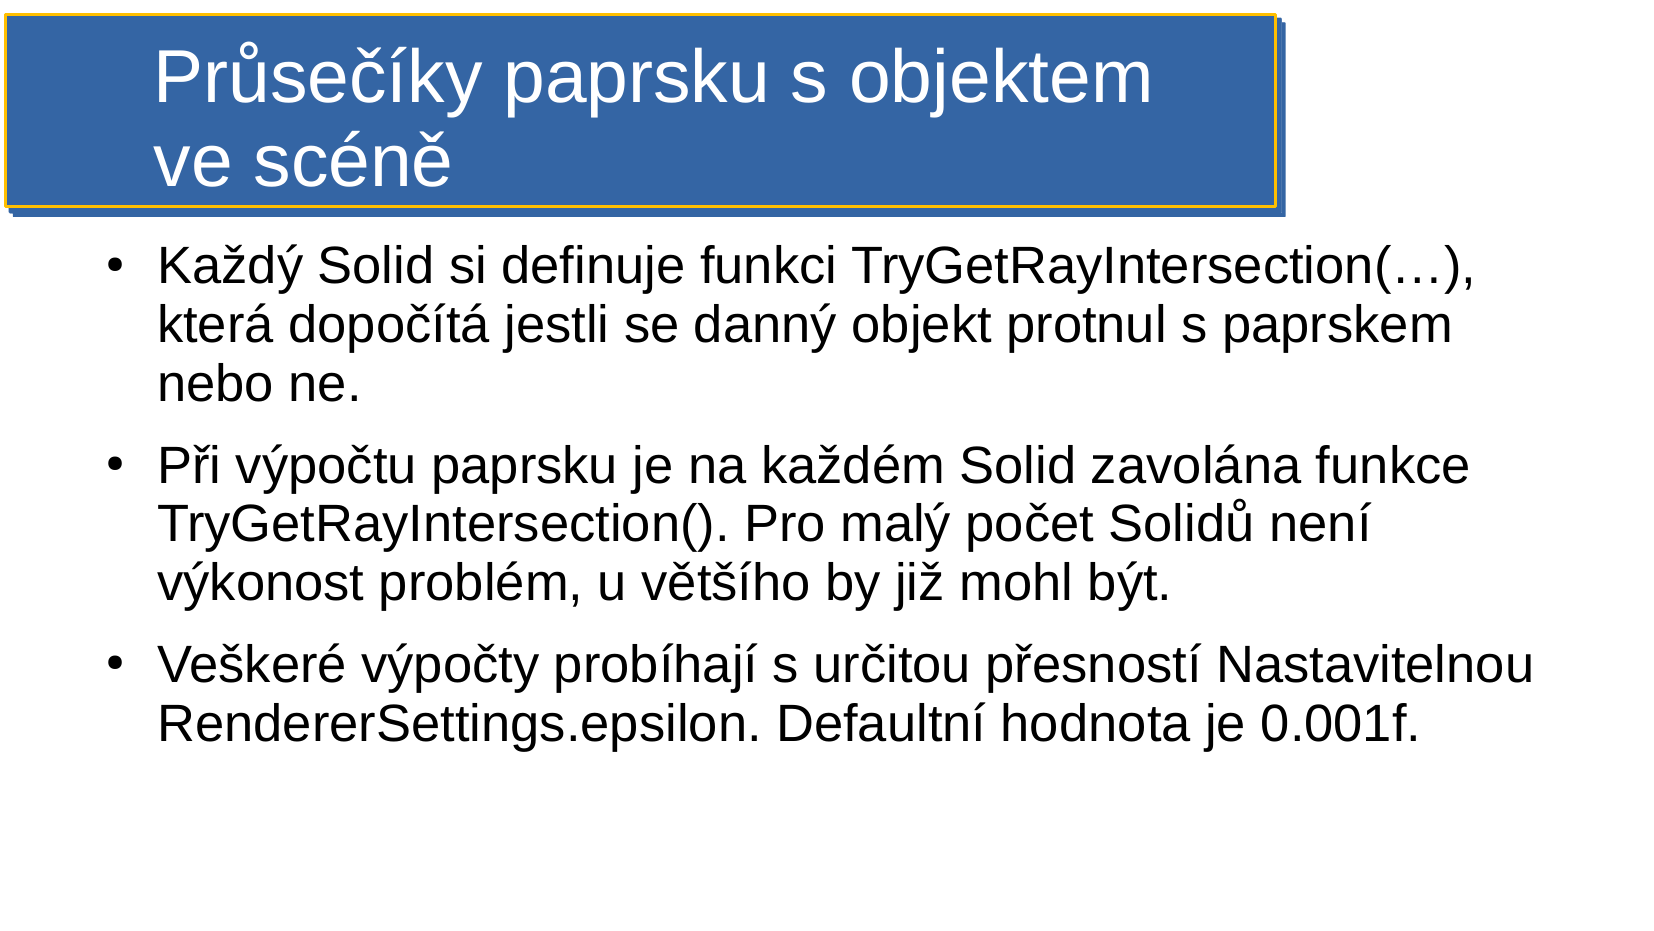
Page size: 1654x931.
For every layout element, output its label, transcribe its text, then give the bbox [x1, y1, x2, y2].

title Průsečíky paprsku s objektem ve scéně [82, 34, 1235, 203]
list Každý Solid si definuje funkci TryGetRayIntersection(…), která dopočítá jestli se danný objekt protnul s paprskem nebo ne. Při výpočtu paprsku je na každém Solid zavolána funkce TryGetRayIntersection(). Pro malý počet Solidů není výkonost problém, u většího by již mohl být. Veškeré výpočty probíhají s určitou přesností Nastavitelnou RendererSettings.epsilon. Defaultní hodnota je 0.001f. [88, 236, 1565, 798]
